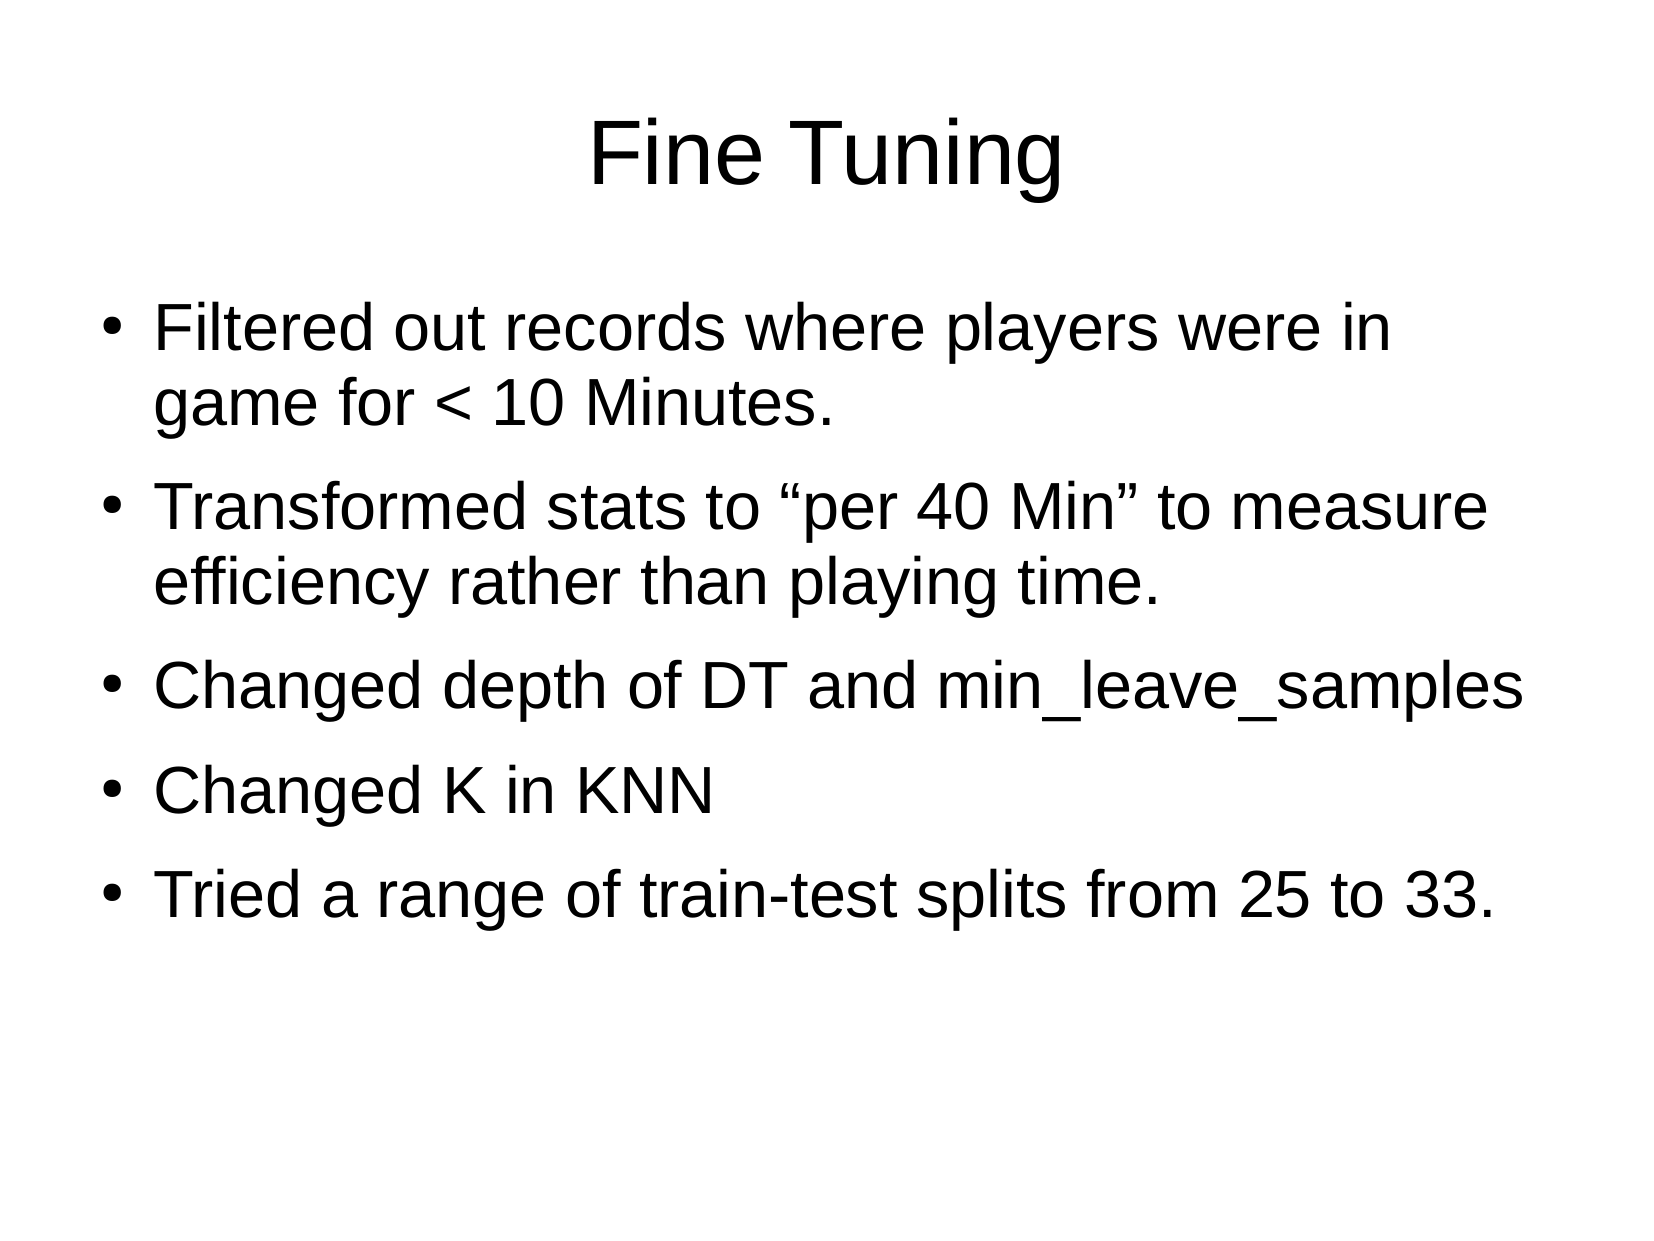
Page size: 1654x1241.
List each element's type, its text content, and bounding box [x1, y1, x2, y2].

title Fine Tuning [82, 49, 1571, 257]
list Filtered out records where players were in game for < 10 Minutes. Transformed stats to “per 40 Min” to measure efficiency rather than playing time. Changed depth of DT and min_leave_samples Changed K in KNN Tried a range of train-test splits from 25 to 33. [82, 290, 1538, 1010]
